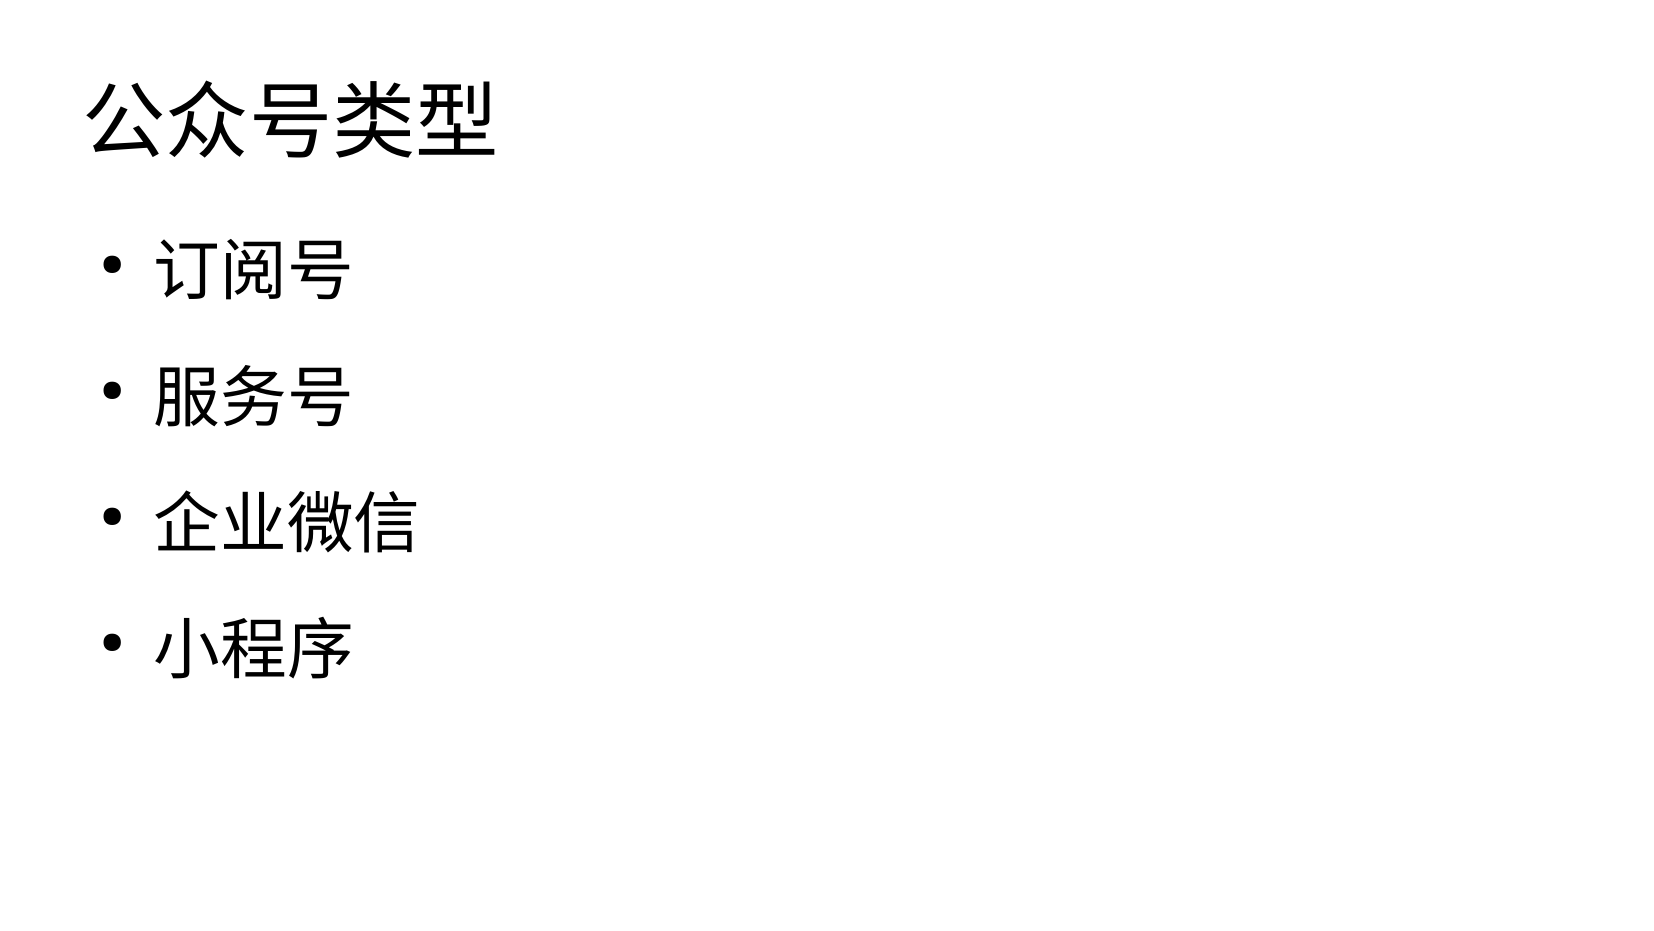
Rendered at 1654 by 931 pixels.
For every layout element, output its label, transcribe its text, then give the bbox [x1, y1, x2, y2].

list 订阅号 服务号 企业微信 小程序 [82, 217, 1571, 848]
title 公众号类型 [82, 37, 1571, 193]
